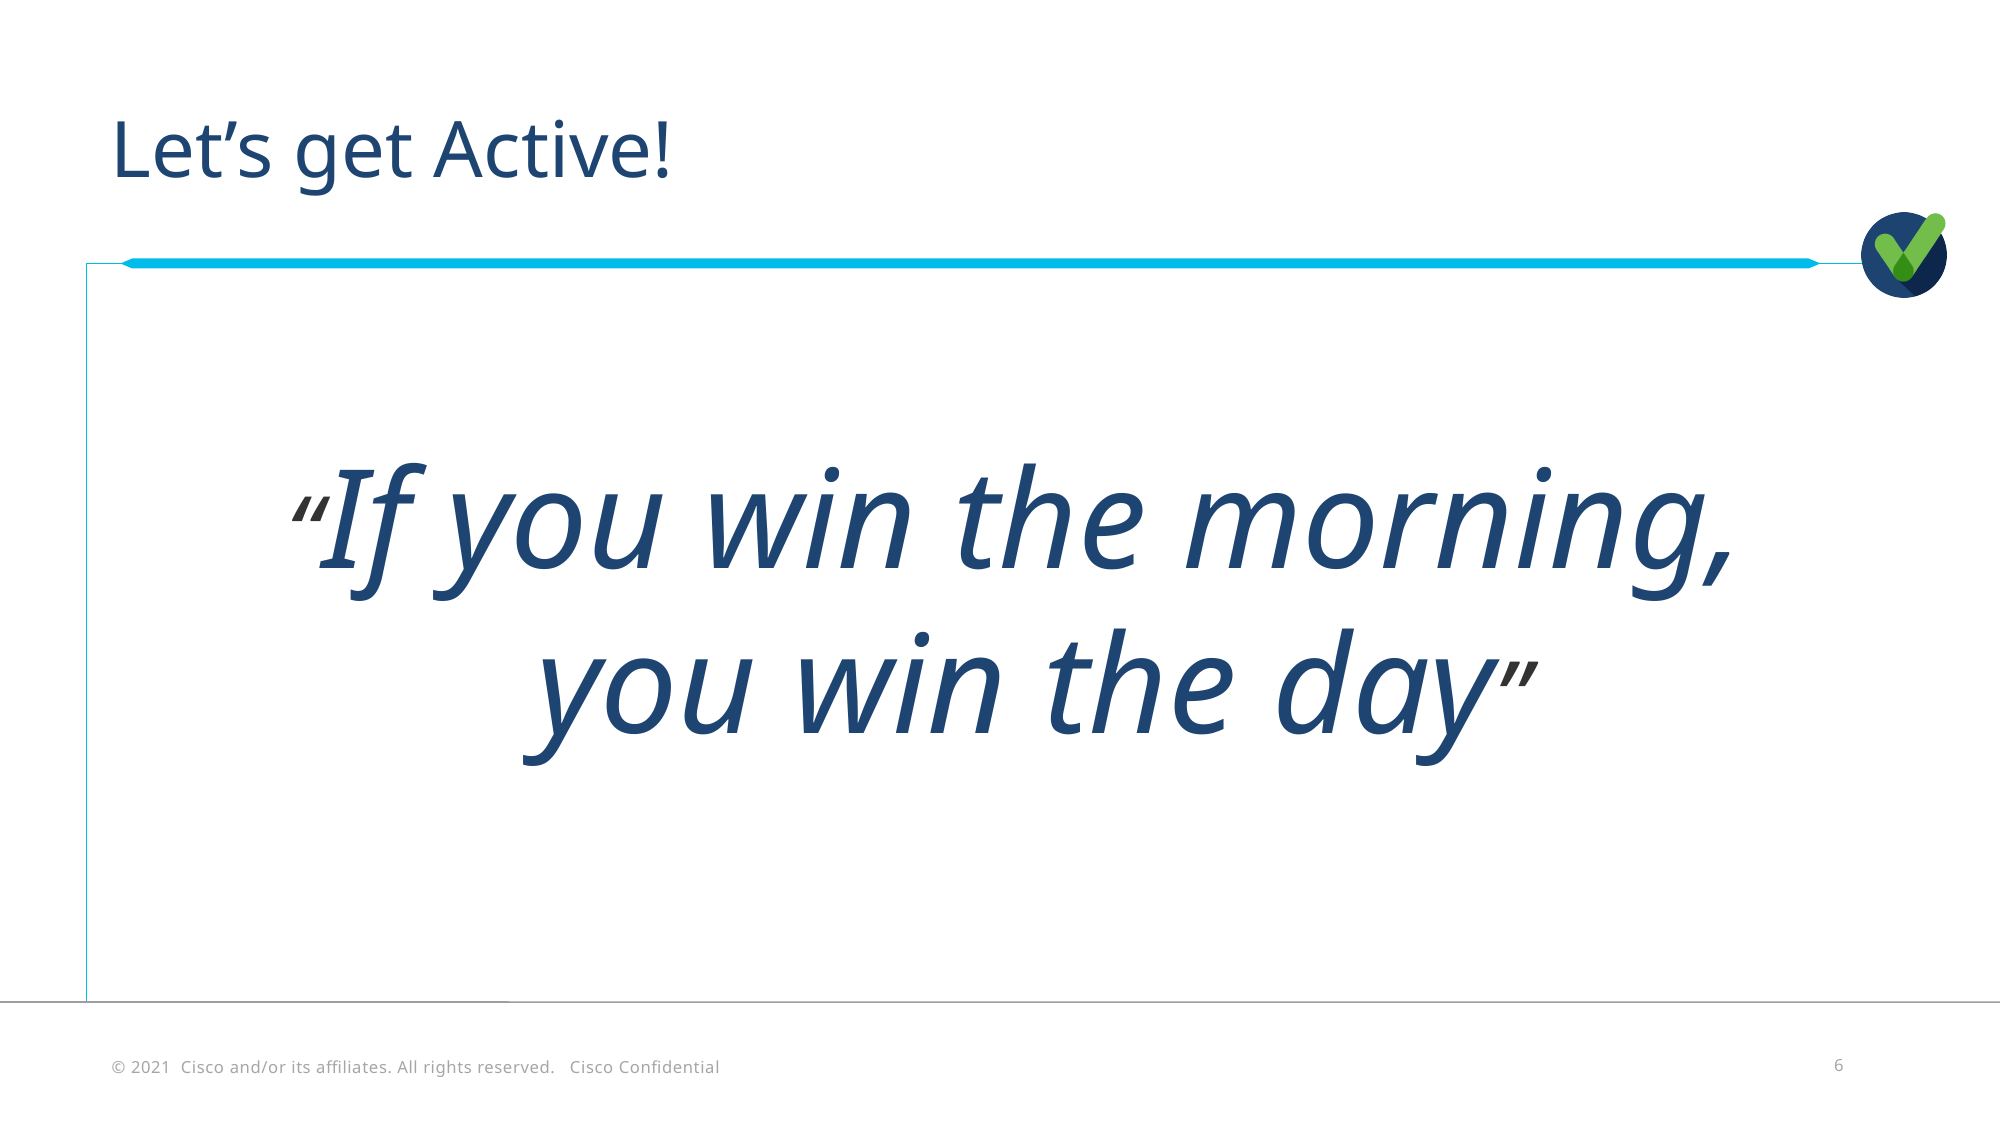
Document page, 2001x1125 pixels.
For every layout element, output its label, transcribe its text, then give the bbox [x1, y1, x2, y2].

title Let’s get Active! [95, 74, 1922, 235]
picture [1861, 212, 1947, 298]
text_box “If you win the morning, you win the day” [210, 423, 1821, 816]
text_box [120, 258, 1821, 269]
